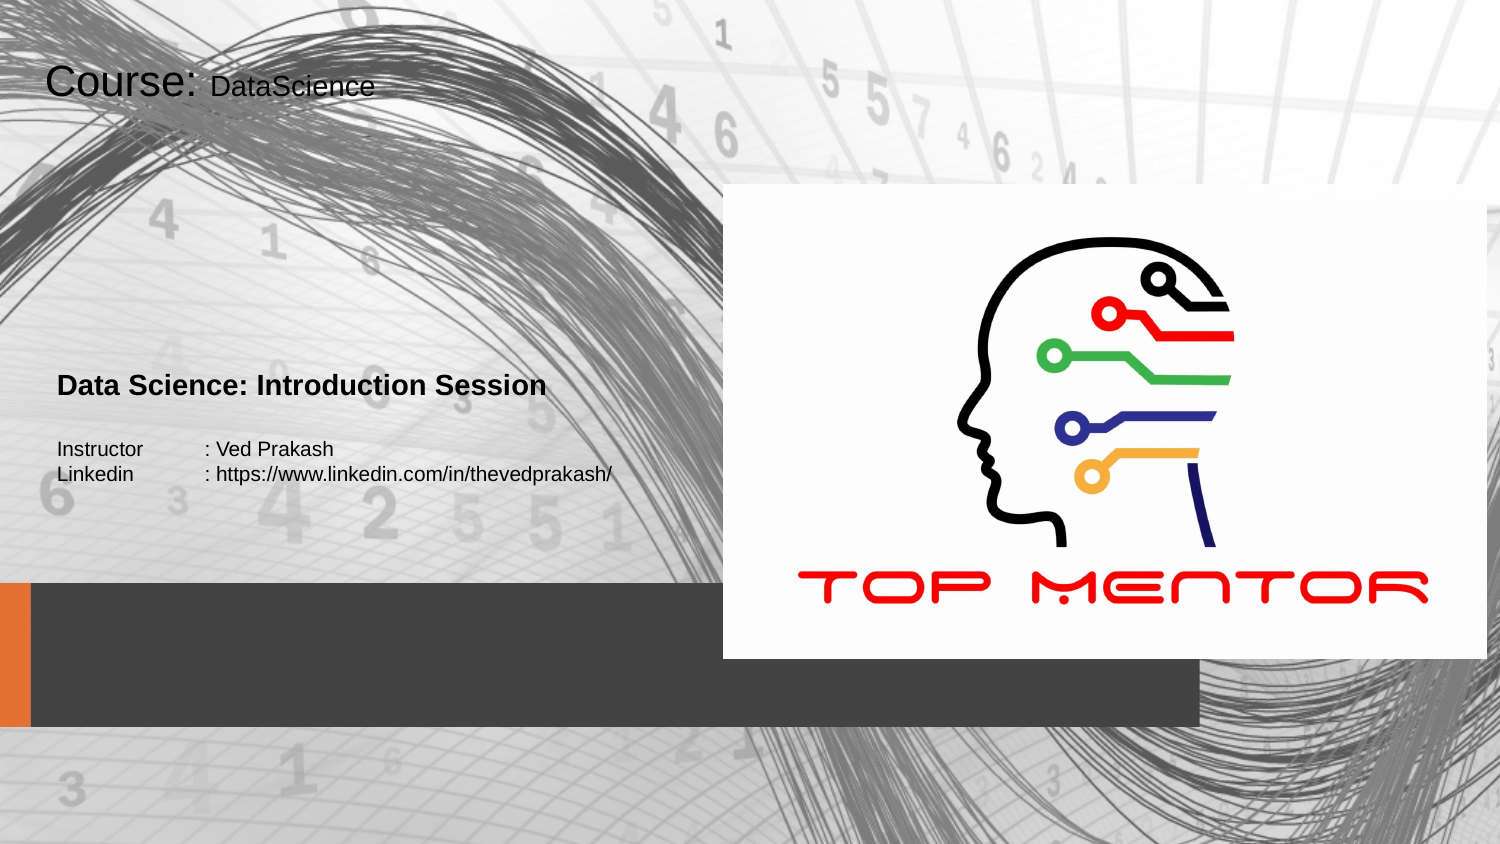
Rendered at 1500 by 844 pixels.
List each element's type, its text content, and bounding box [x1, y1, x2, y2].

text_box Data Science: Introduction Session Instructor : Ved Prakash Linkedin : https://www.linkedin.com/in/thevedprakash/ [41, 197, 733, 690]
title Course: DataScience [29, 29, 1380, 128]
picture [0, 0, 1500, 844]
